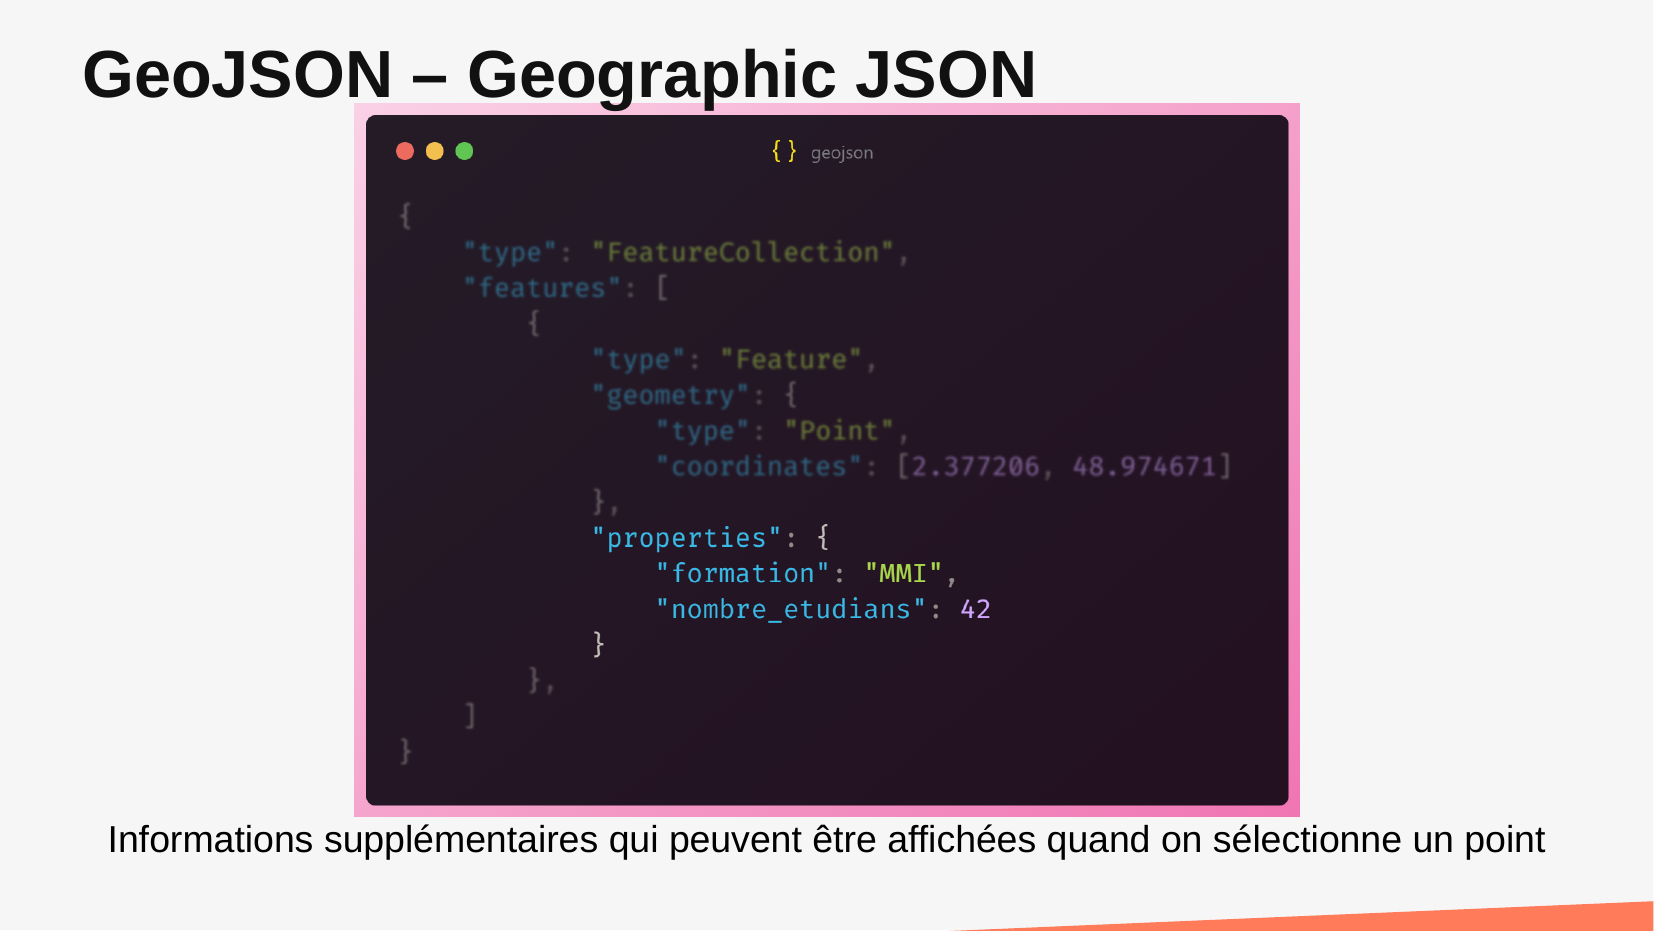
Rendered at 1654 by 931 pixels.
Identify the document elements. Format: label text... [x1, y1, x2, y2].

picture [354, 115, 1300, 811]
text_box Informations supplémentaires qui peuvent être affichées quand on sélectionne un point [44, 811, 1610, 911]
text_box [949, 901, 1654, 931]
title GeoJSON – Geographic JSON [82, 37, 1571, 115]
